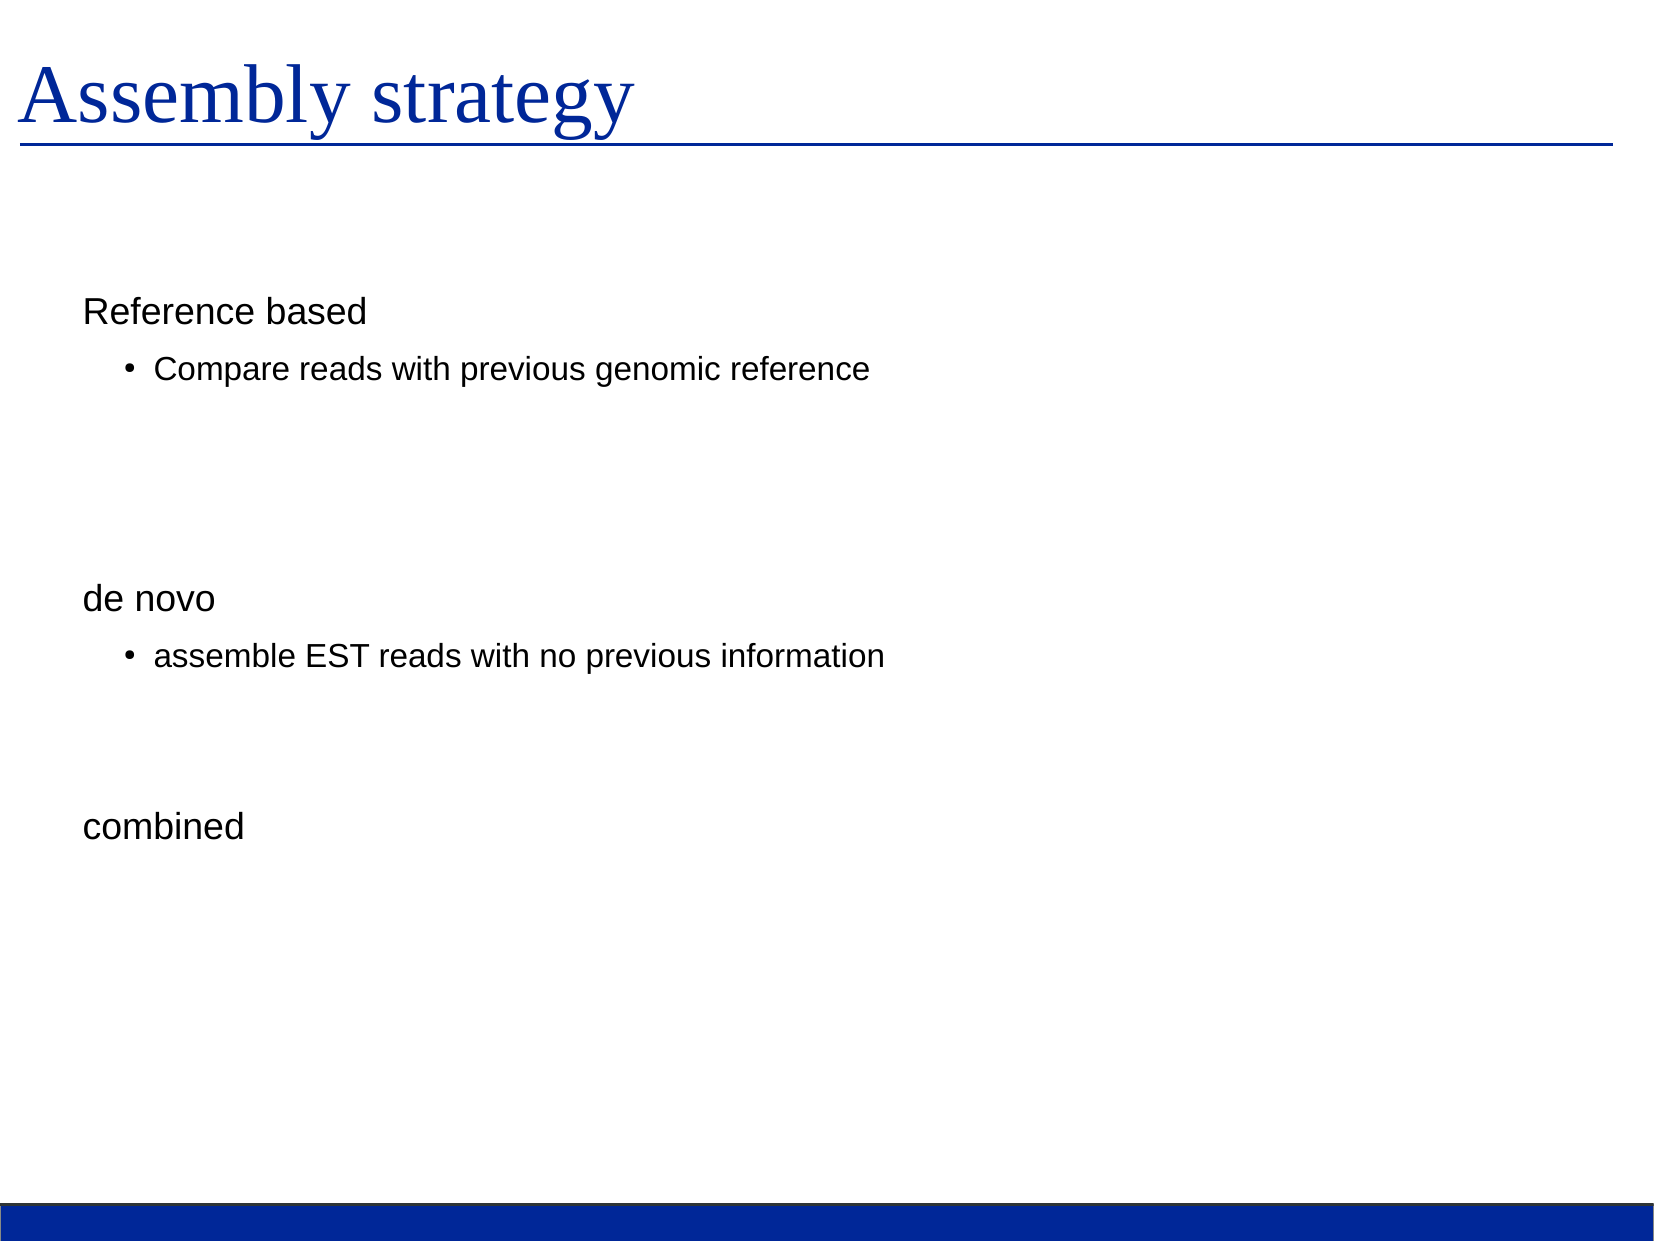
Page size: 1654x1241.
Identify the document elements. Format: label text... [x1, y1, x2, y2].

title Assembly strategy [17, 0, 1589, 198]
list Reference based Compare reads with previous genomic reference de novo assemble EST reads with no previous information combined [82, 290, 1571, 1109]
